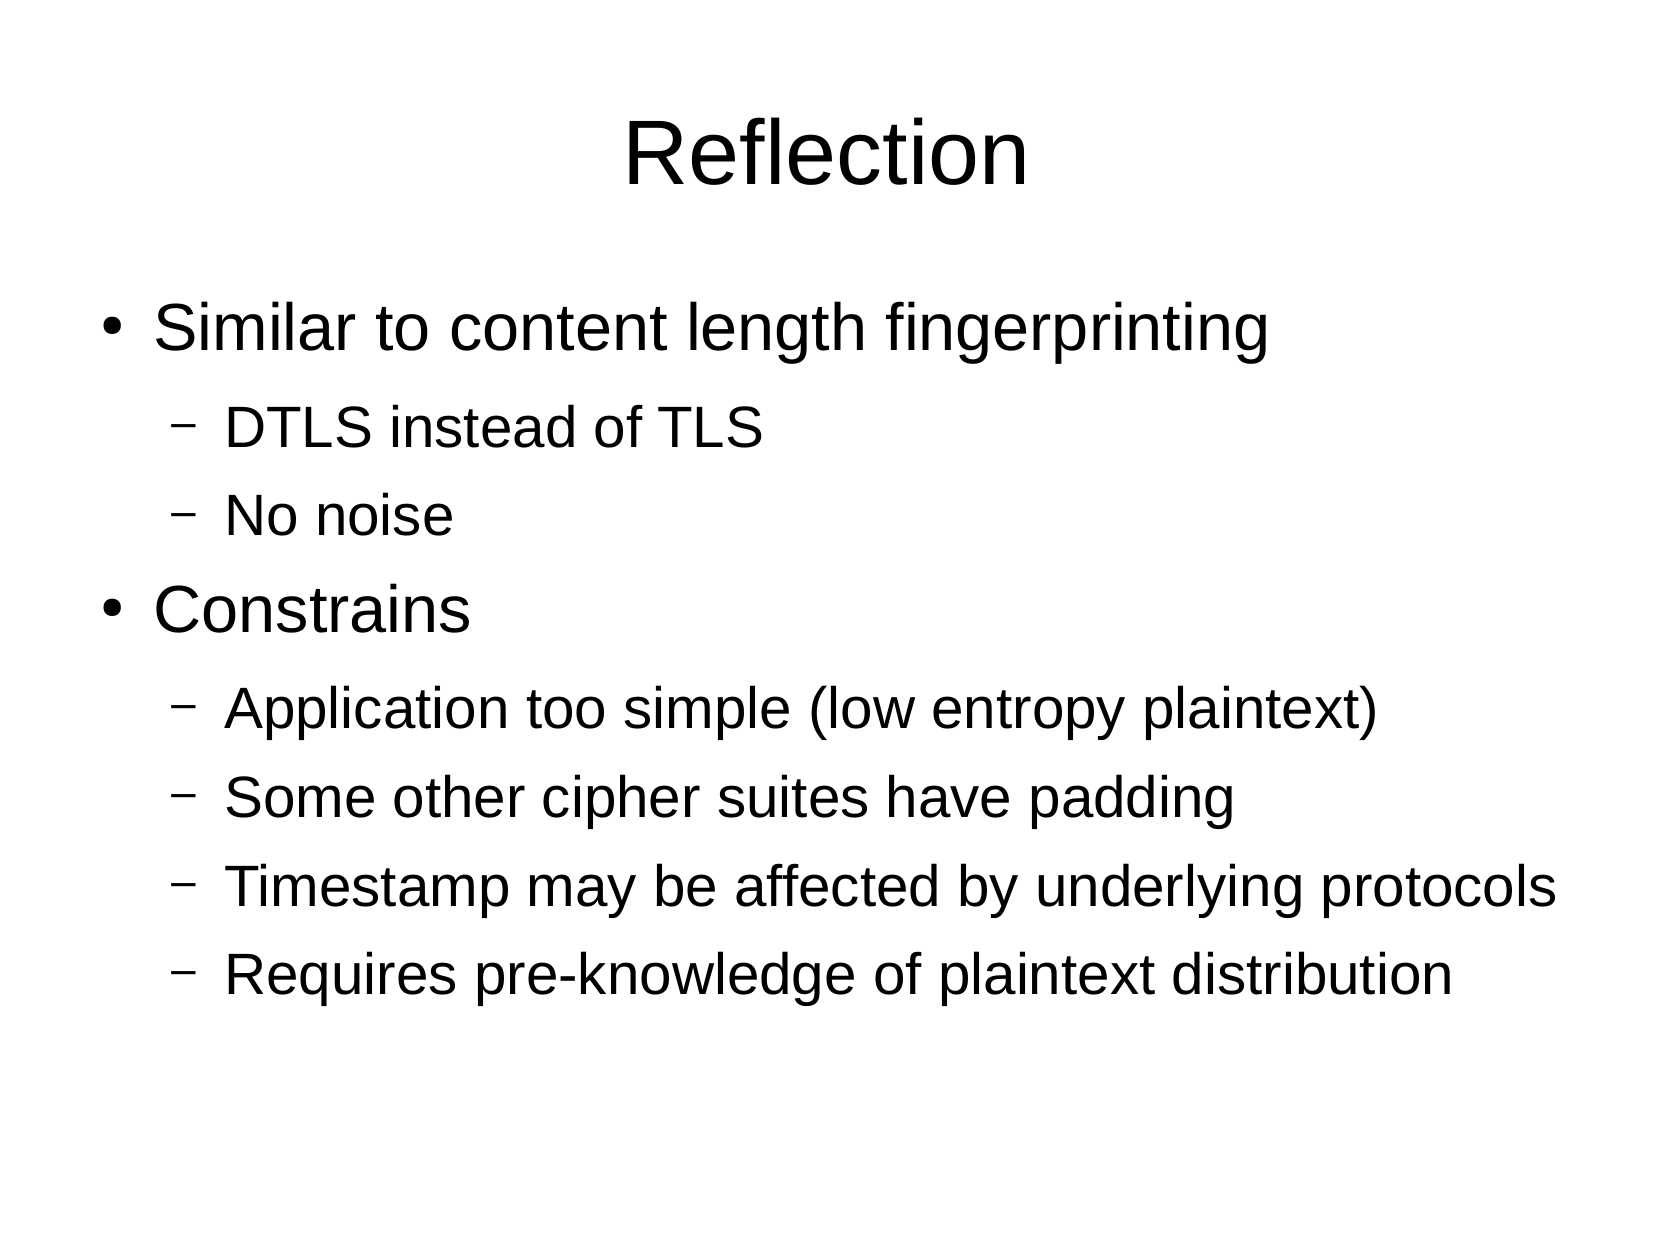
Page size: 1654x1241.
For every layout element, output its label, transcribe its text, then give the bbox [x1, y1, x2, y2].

title Reflection [82, 49, 1571, 257]
list Similar to content length fingerprinting DTLS instead of TLS No noise Constrains Application too simple (low entropy plaintext) Some other cipher suites have padding Timestamp may be affected by underlying protocols Requires pre-knowledge of plaintext distribution [82, 290, 1571, 1010]
